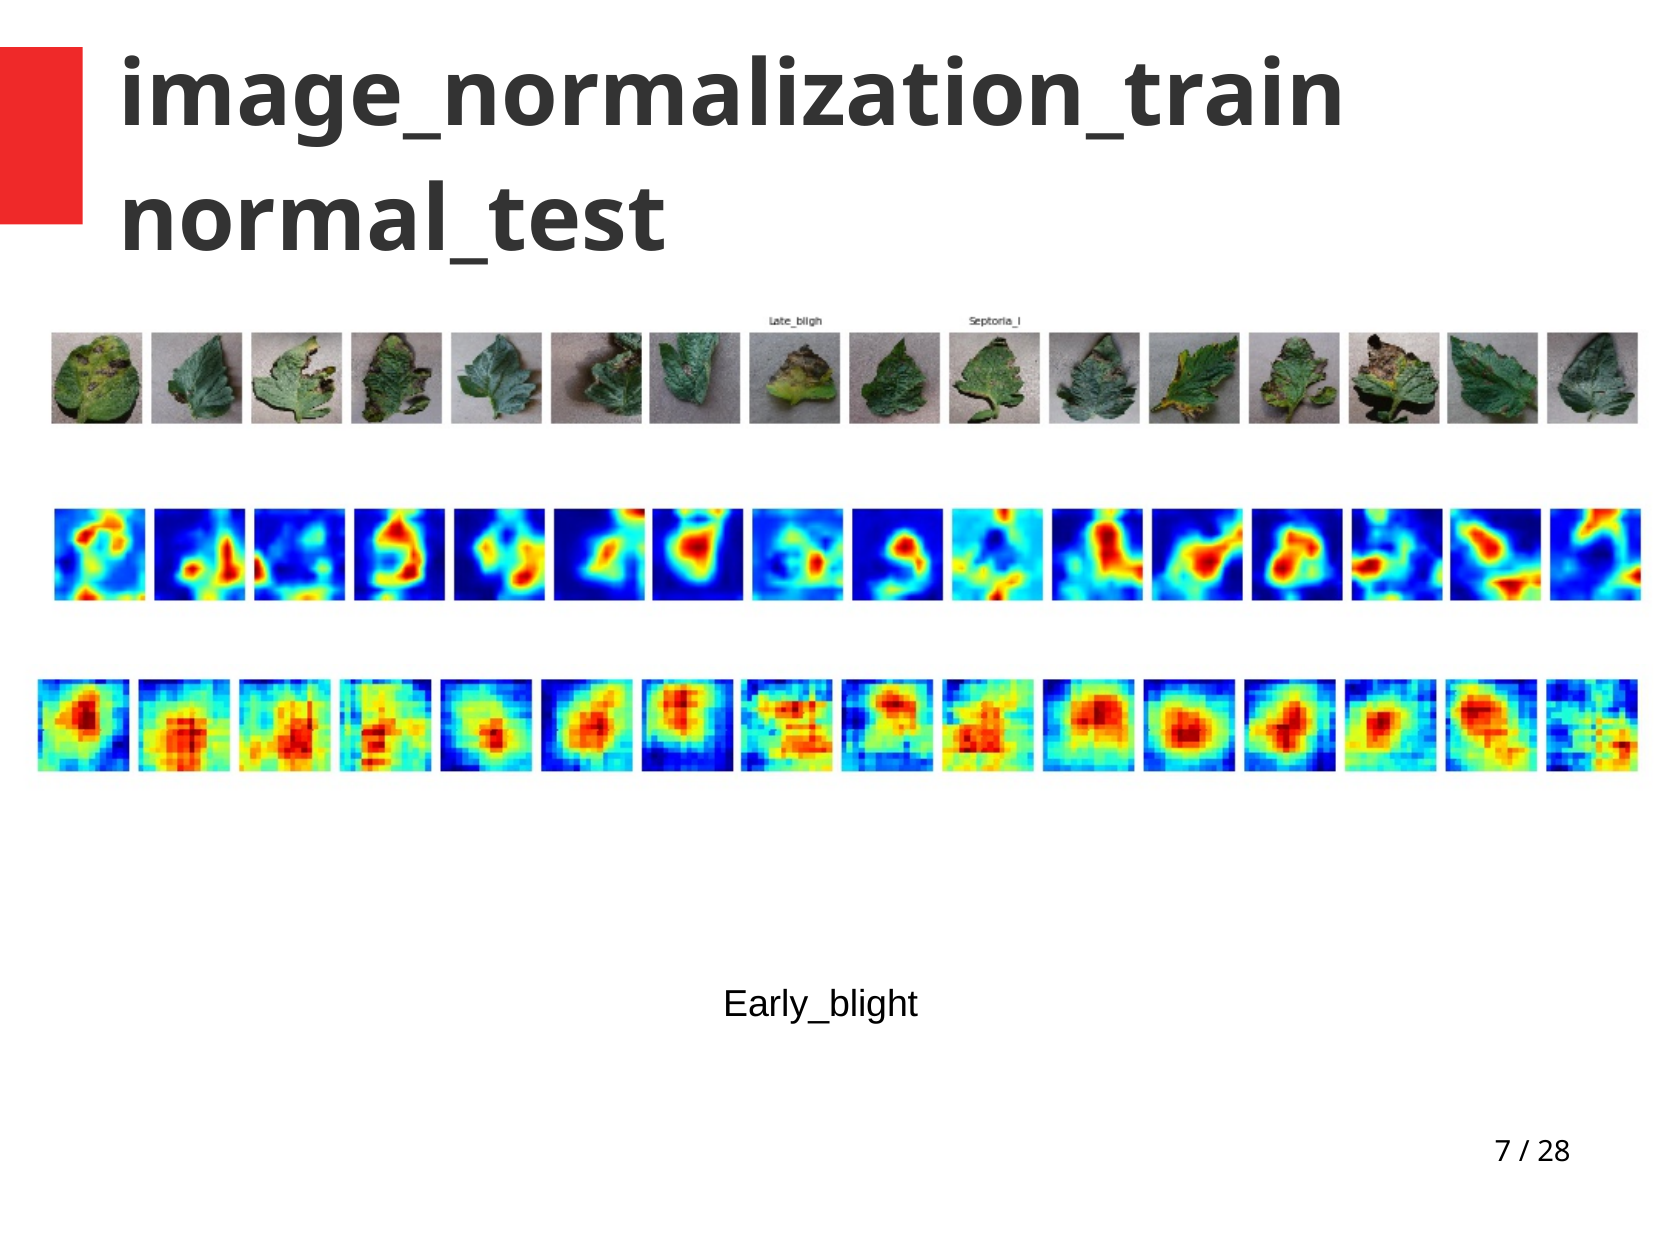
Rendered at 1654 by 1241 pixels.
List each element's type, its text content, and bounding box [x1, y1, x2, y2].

title image_normalization_train normal_test [118, 45, 1571, 260]
text_box Early_blight [708, 975, 934, 1032]
picture [1, 664, 1654, 809]
picture [4, 492, 1654, 638]
picture [1, 305, 1654, 461]
